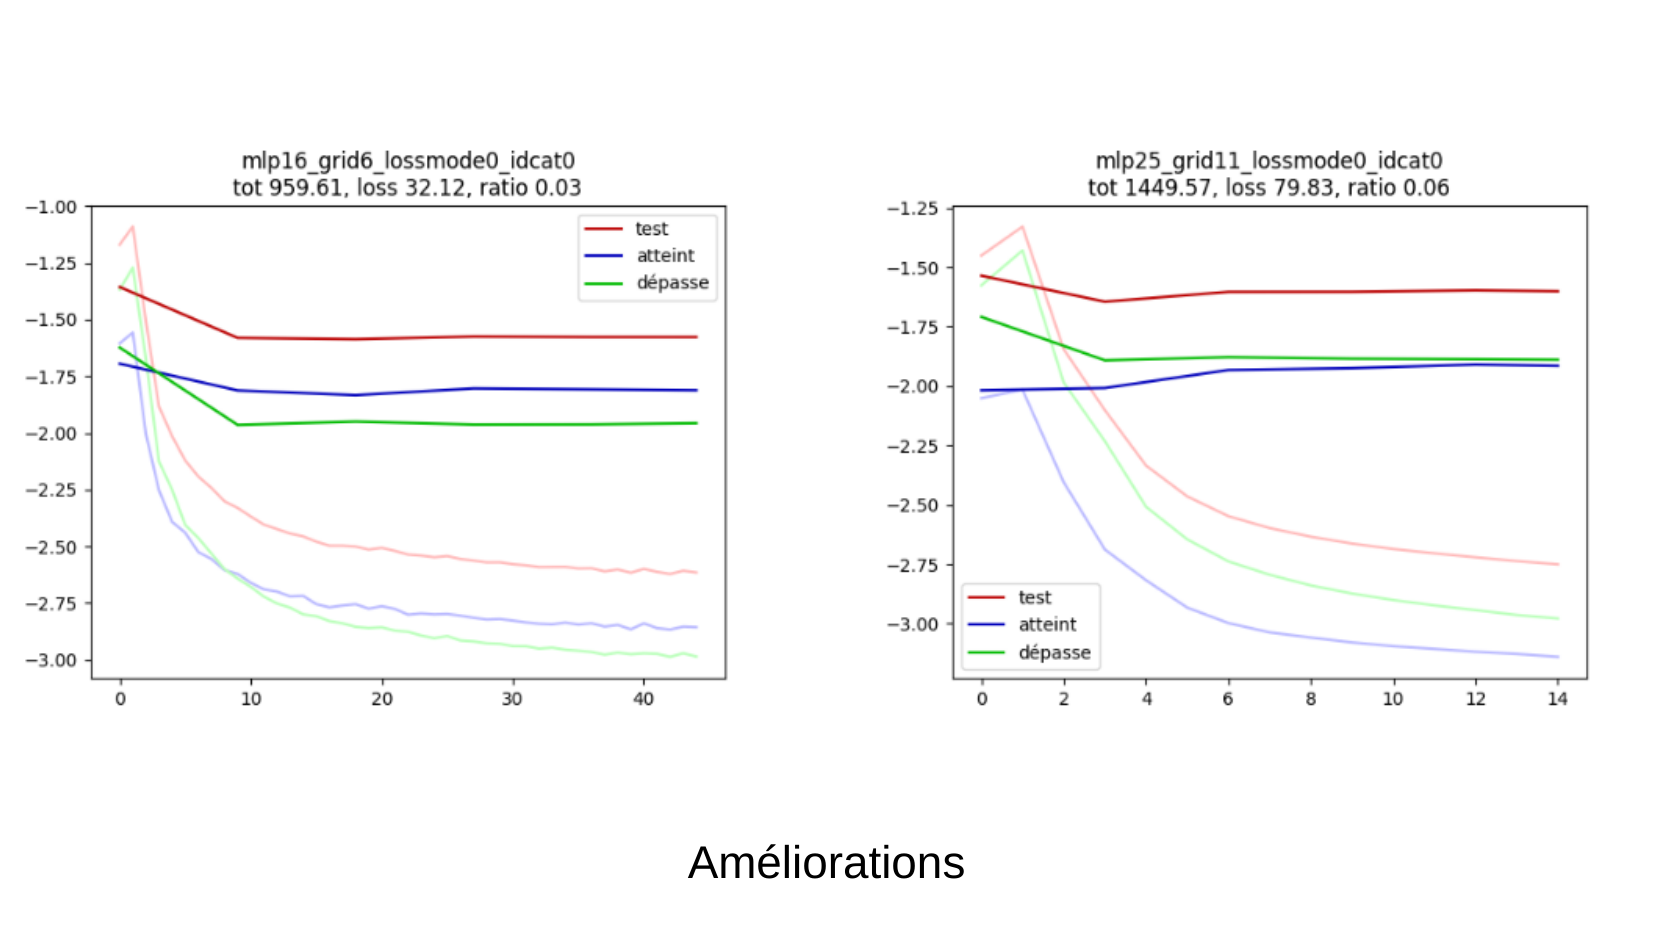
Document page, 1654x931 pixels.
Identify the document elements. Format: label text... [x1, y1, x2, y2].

subtitle Améliorations [0, 795, 1654, 931]
picture [0, 93, 1621, 743]
